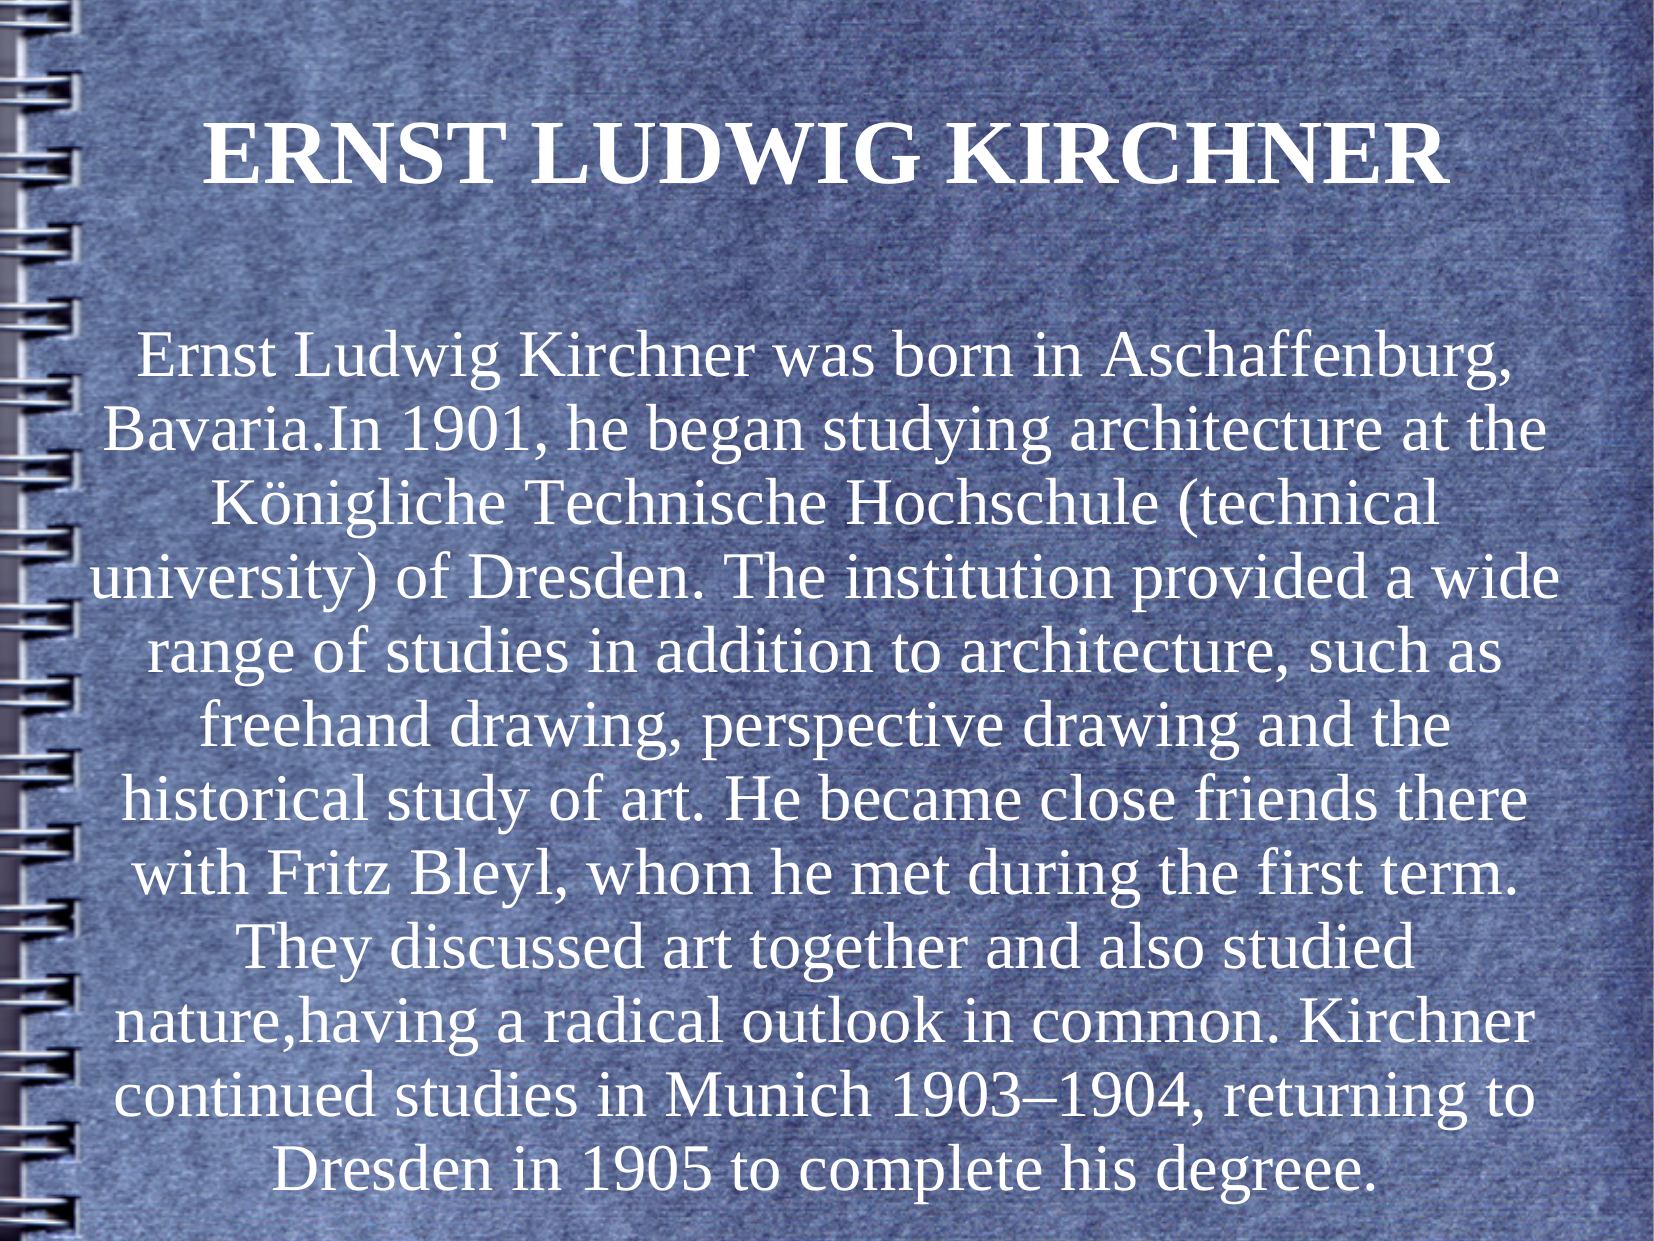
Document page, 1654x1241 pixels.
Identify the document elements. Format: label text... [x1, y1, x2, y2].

picture [0, 0, 1654, 1241]
subtitle Ernst Ludwig Kirchner was born in Aschaffenburg, Bavaria.In 1901, he began studying architecture at the Königliche Technische Hochschule (technical university) of Dresden. The institution provided a wide range of studies in addition to architecture, such as freehand drawing, perspective drawing and the historical study of art. He became close friends there with Fritz Bleyl, whom he met during the first term. They discussed art together and also studied nature,having a radical outlook in common. Kirchner continued studies in Munich 1903–1904, returning to Dresden in 1905 to complete his degreee. [82, 20, 1571, 1241]
